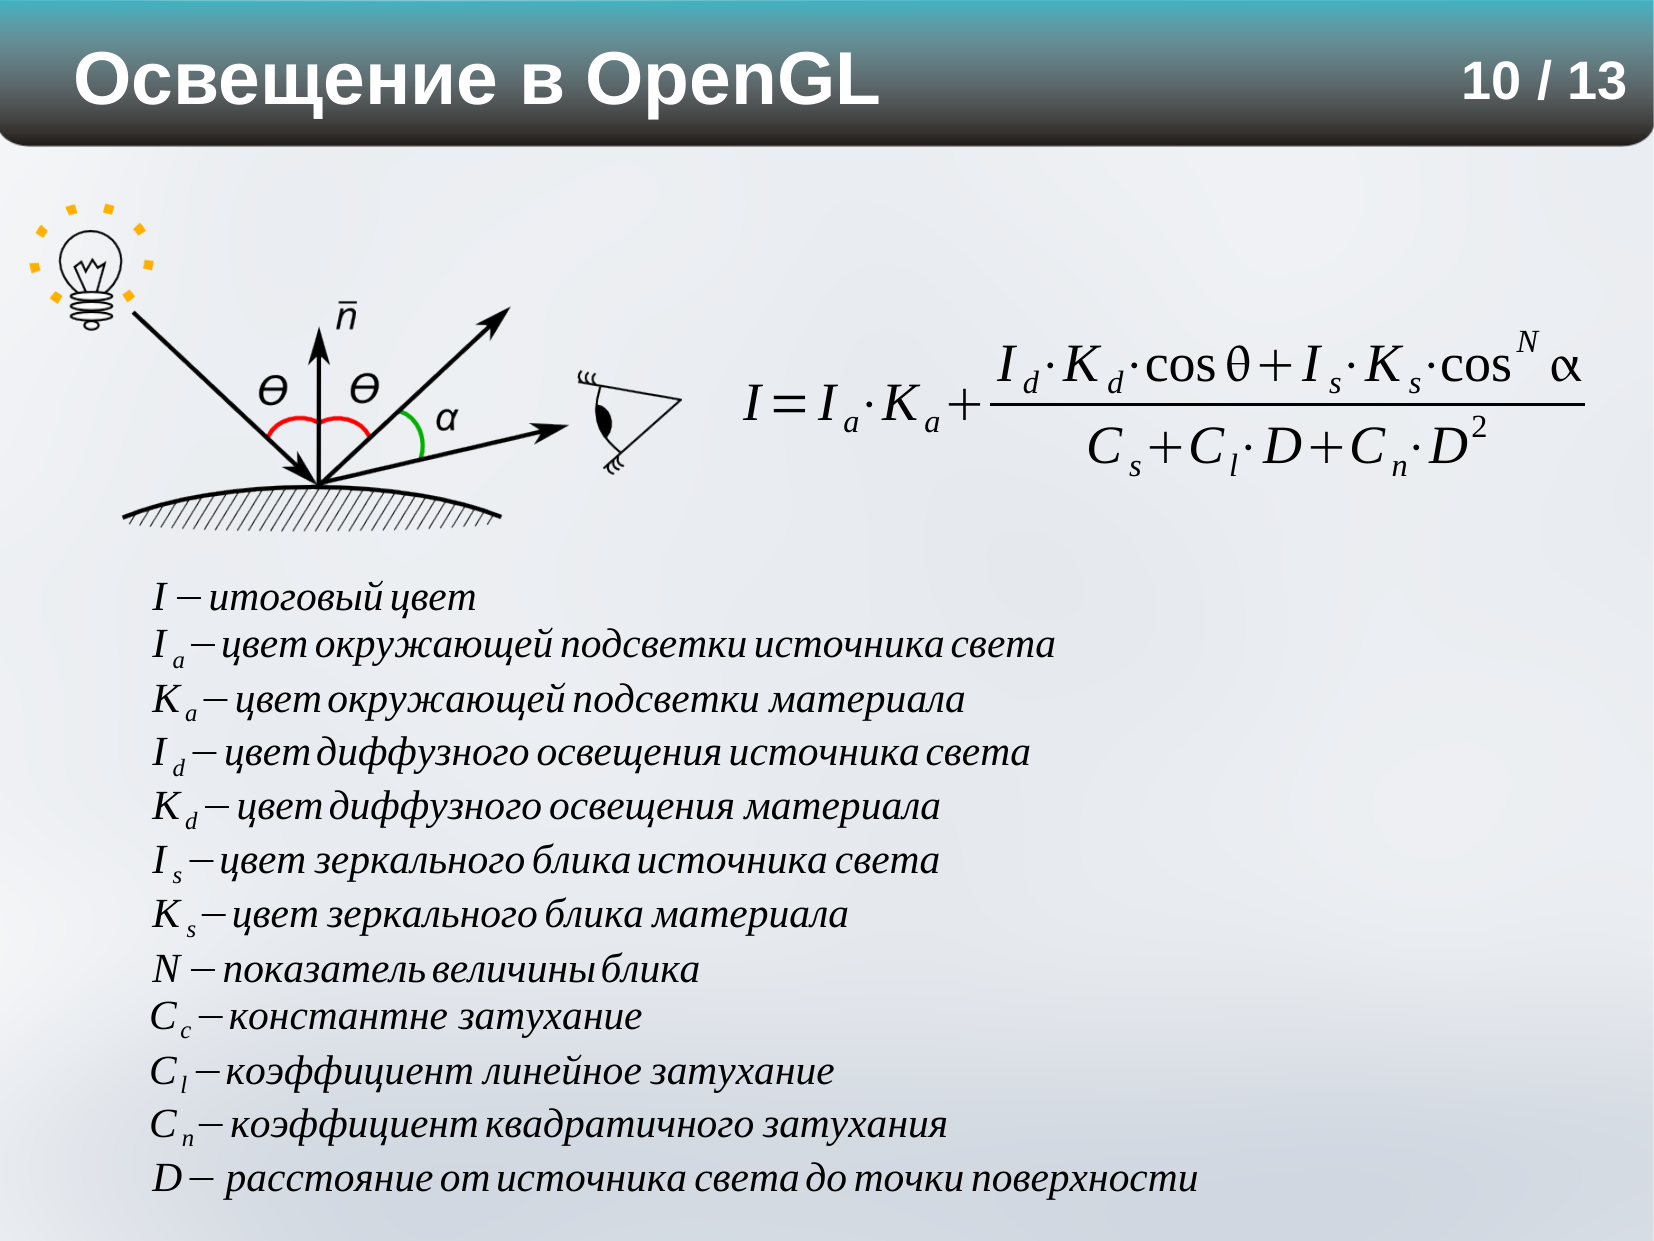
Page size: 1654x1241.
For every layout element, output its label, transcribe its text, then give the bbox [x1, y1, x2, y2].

chart [142, 573, 1205, 1201]
text_box Освещение в OpenGL [59, 29, 916, 129]
chart [732, 324, 1594, 484]
text_box <номер> / 13 [1446, 42, 1654, 179]
picture [0, 0, 1654, 1241]
